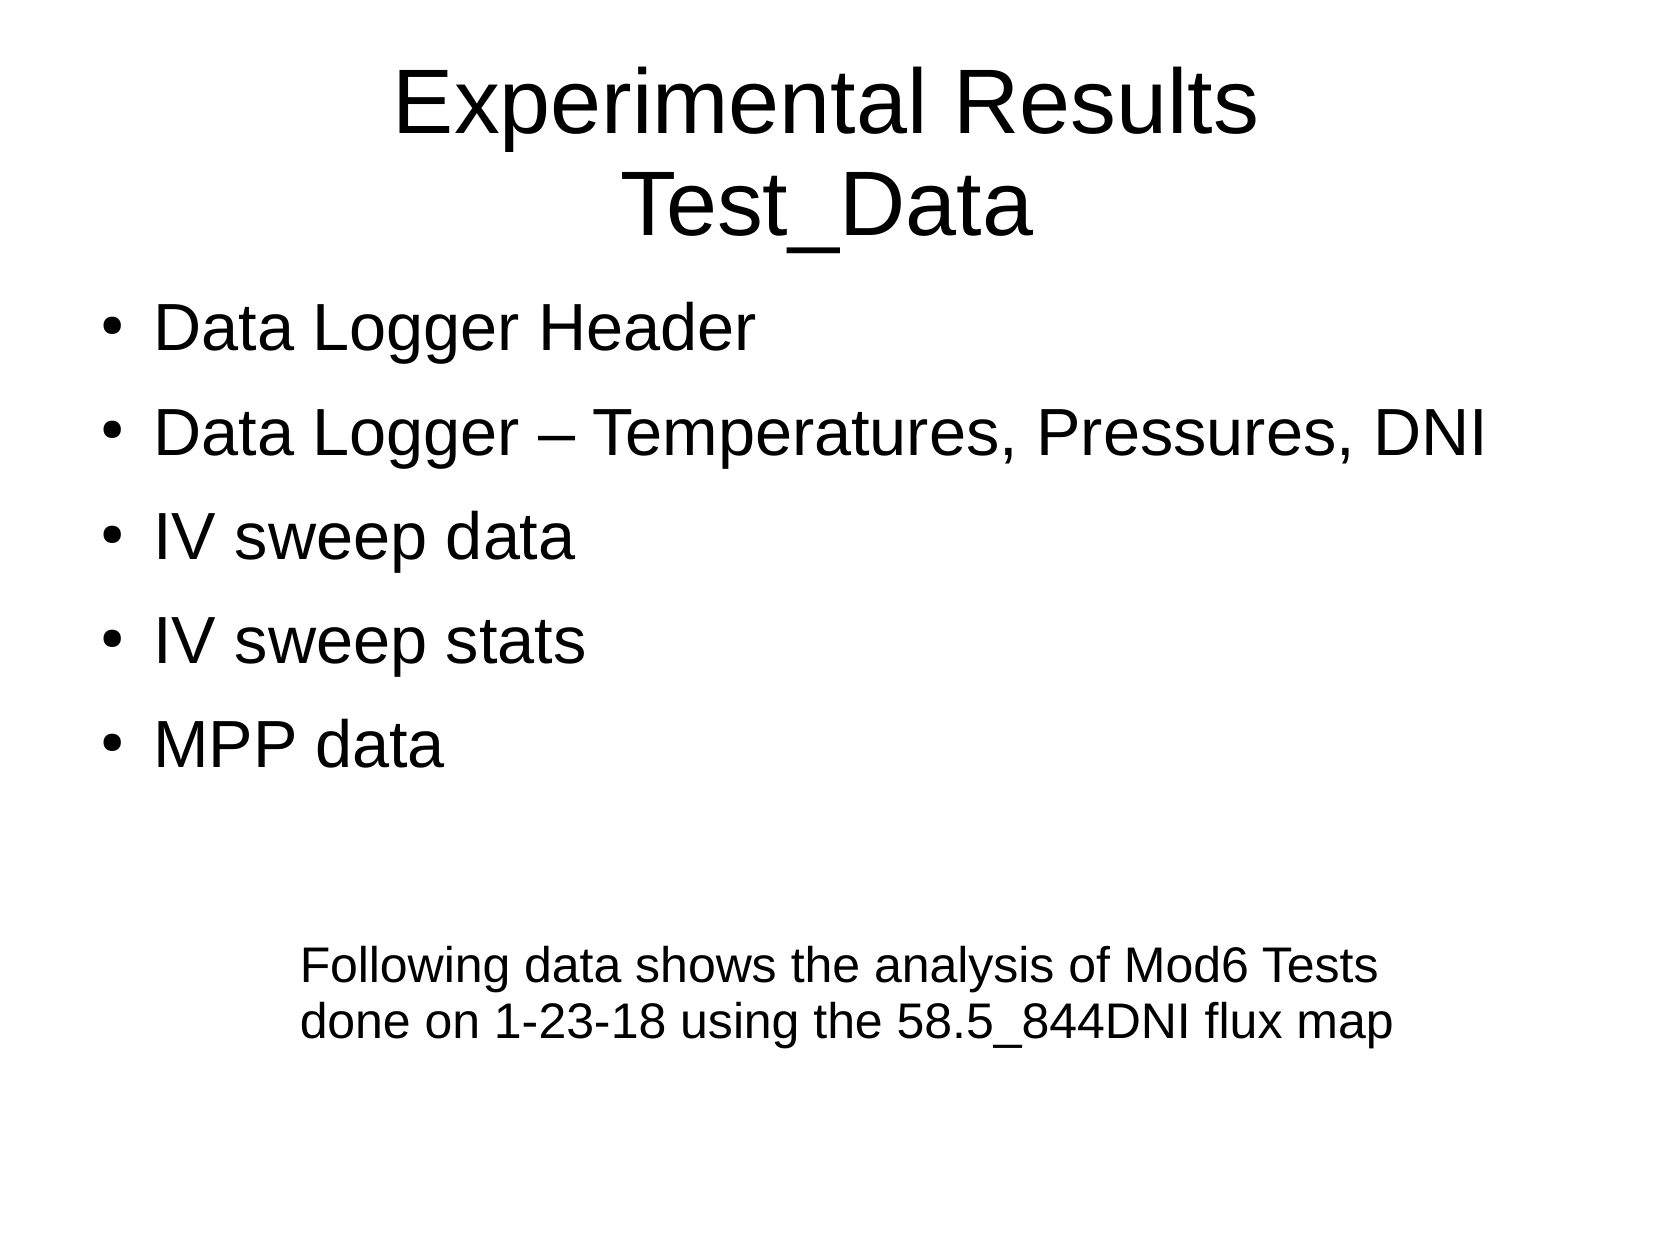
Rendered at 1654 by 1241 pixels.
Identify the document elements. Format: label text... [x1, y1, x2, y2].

title Experimental Results Test_Data [82, 49, 1571, 257]
text_box Following data shows the analysis of Mod6 Tests done on 1-23-18 using the 58.5_844DNI flux map [285, 930, 1441, 1113]
list Data Logger Header Data Logger – Temperatures, Pressures, DNI IV sweep data IV sweep stats MPP data [82, 290, 1571, 1010]
